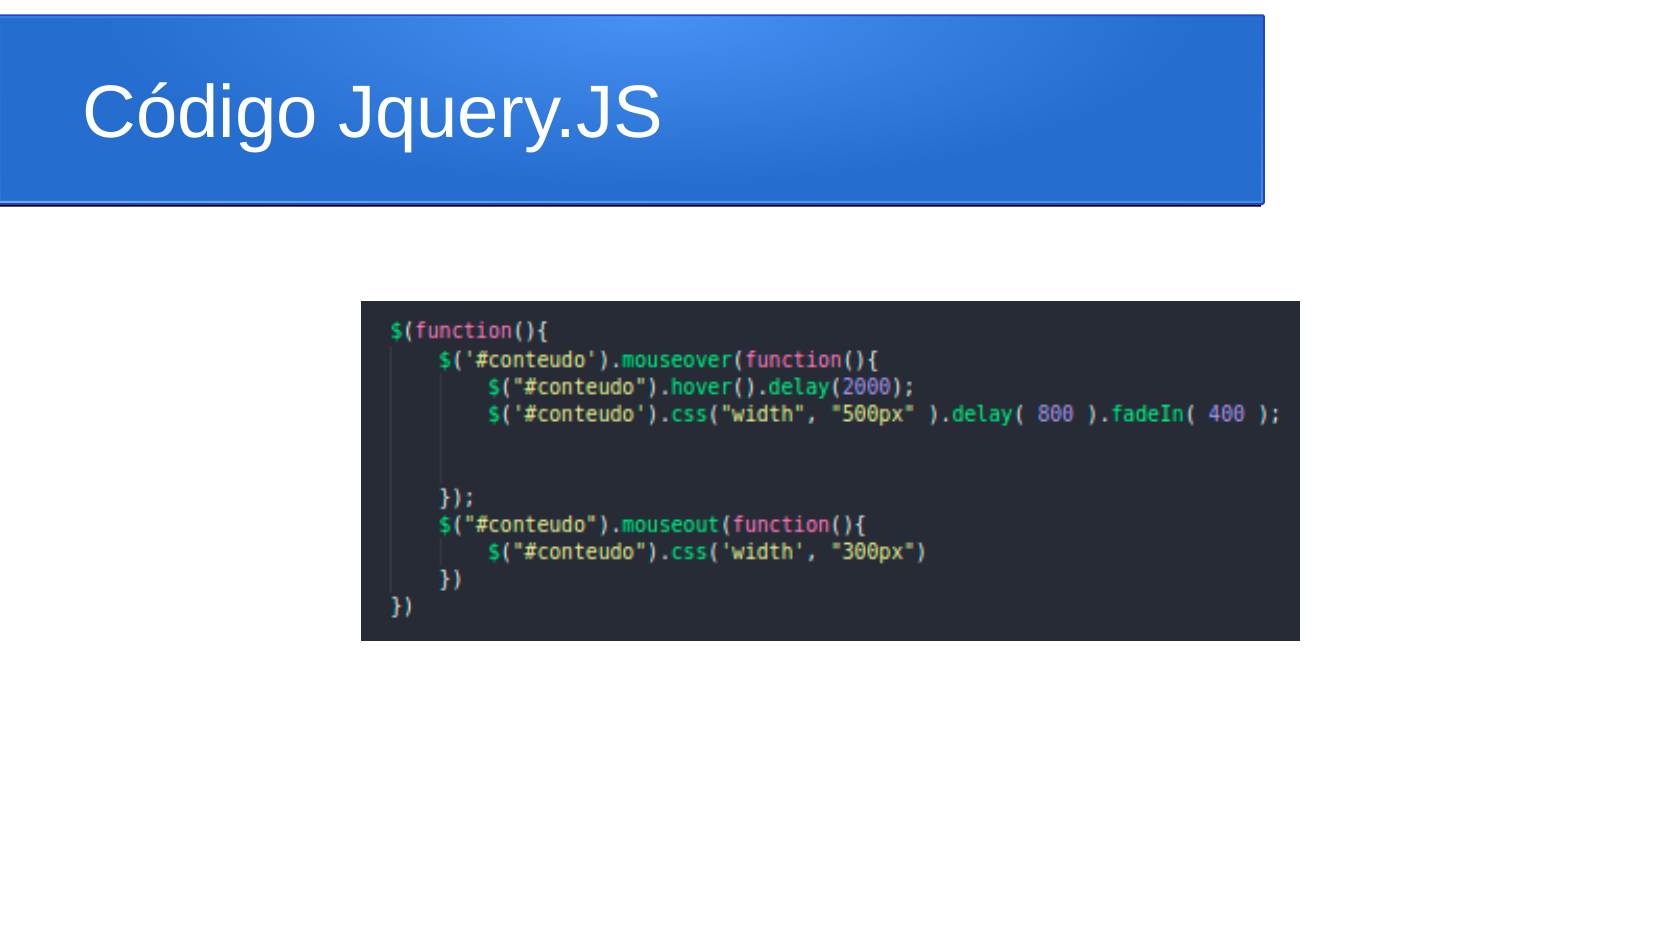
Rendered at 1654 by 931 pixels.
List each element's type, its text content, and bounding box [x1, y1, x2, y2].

title Código Jquery.JS [82, 35, 1235, 189]
picture [361, 301, 1300, 641]
